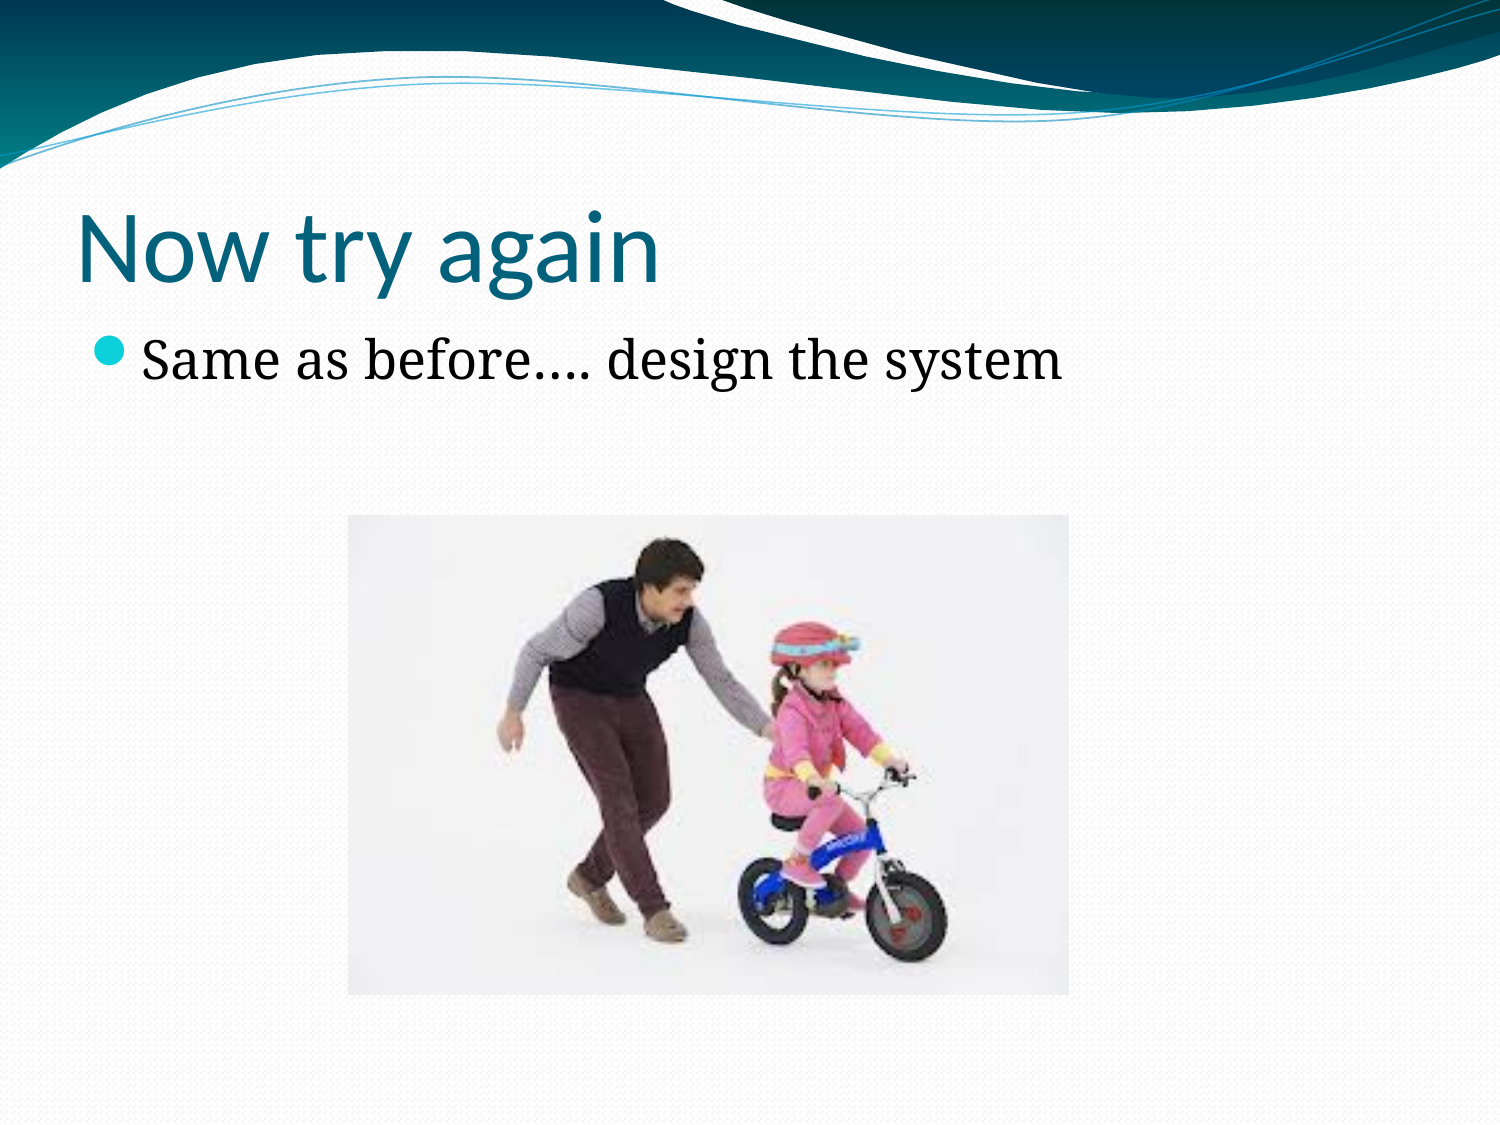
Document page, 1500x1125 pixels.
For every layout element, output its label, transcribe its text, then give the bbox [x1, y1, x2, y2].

title Now try again [75, 115, 1426, 304]
picture [348, 515, 1069, 995]
list Same as before…. design the system [75, 317, 1426, 1038]
